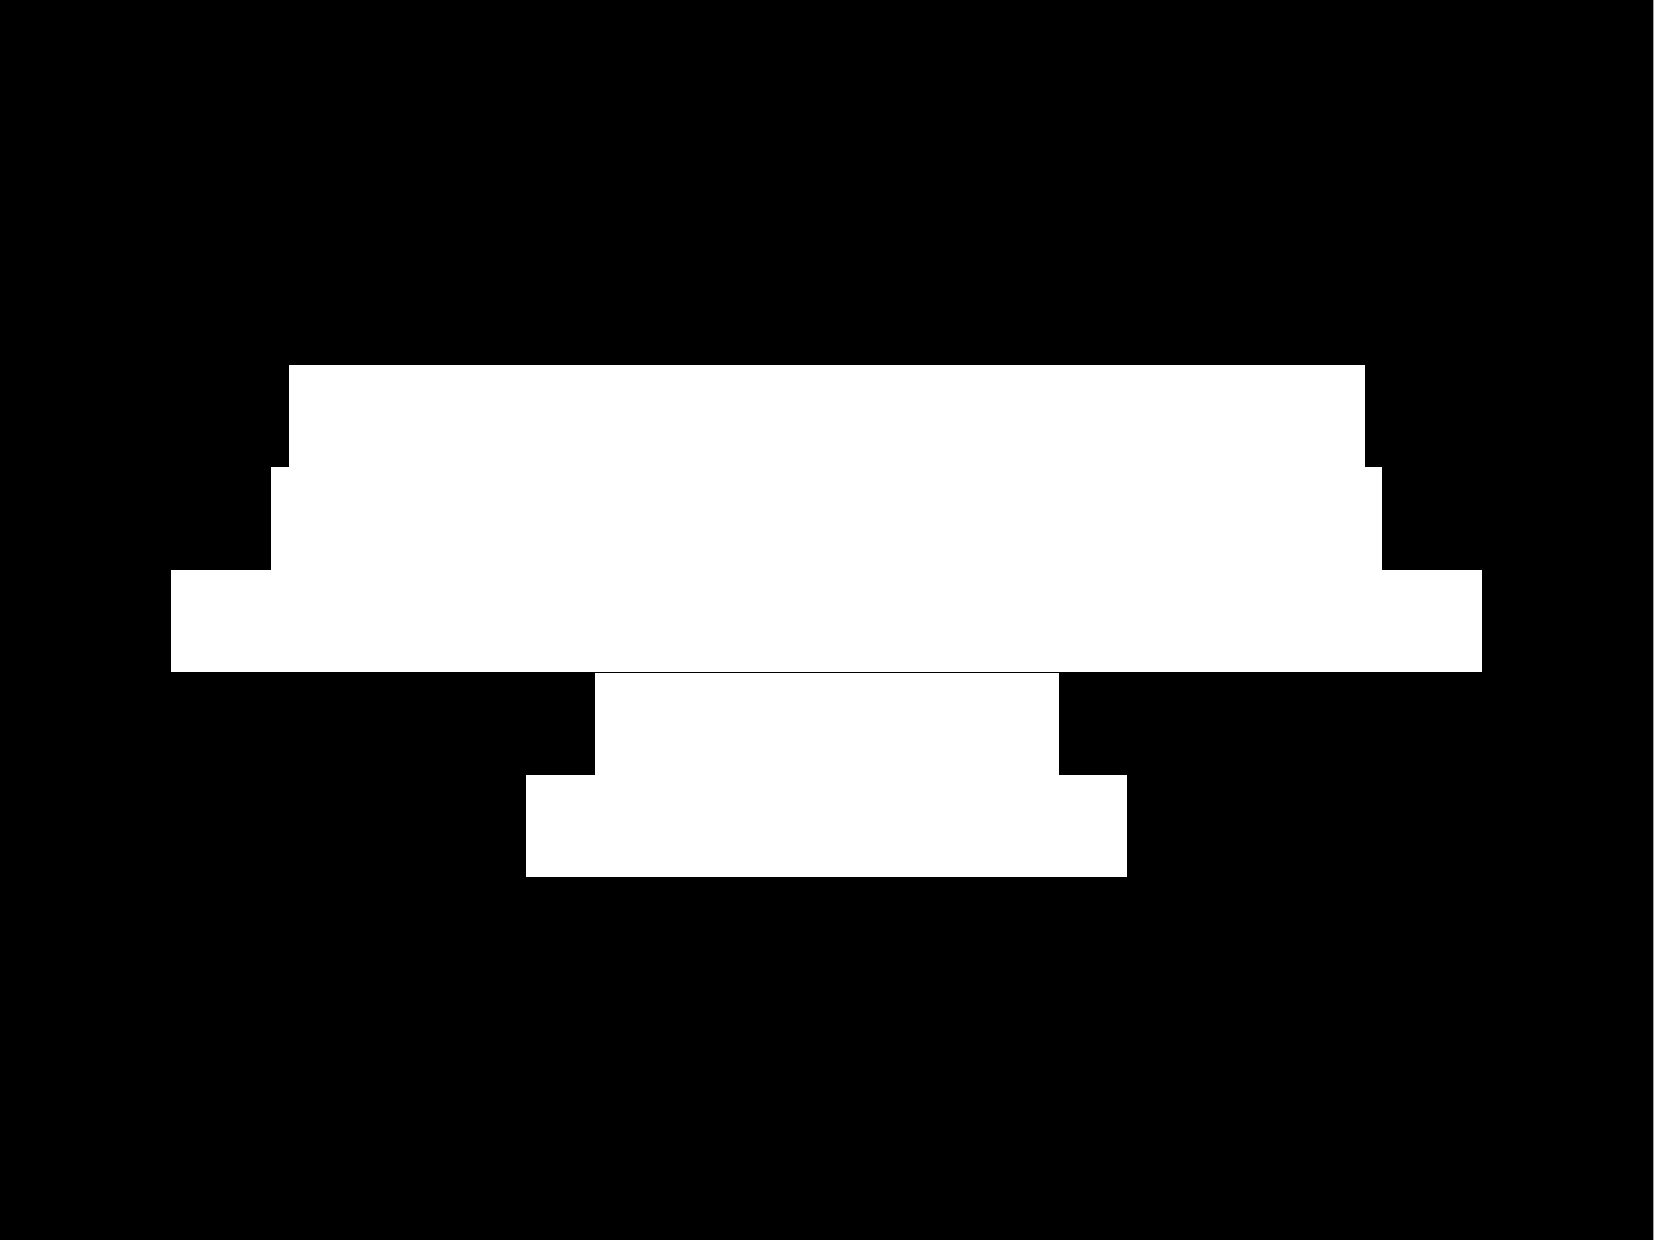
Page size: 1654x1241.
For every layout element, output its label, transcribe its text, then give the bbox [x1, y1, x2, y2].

subtitle Levantar as minhas mãos, te adorar, te exaltar Senhor E para sempre em tua presença quero estar Eu quero estar [82, 49, 1571, 1193]
